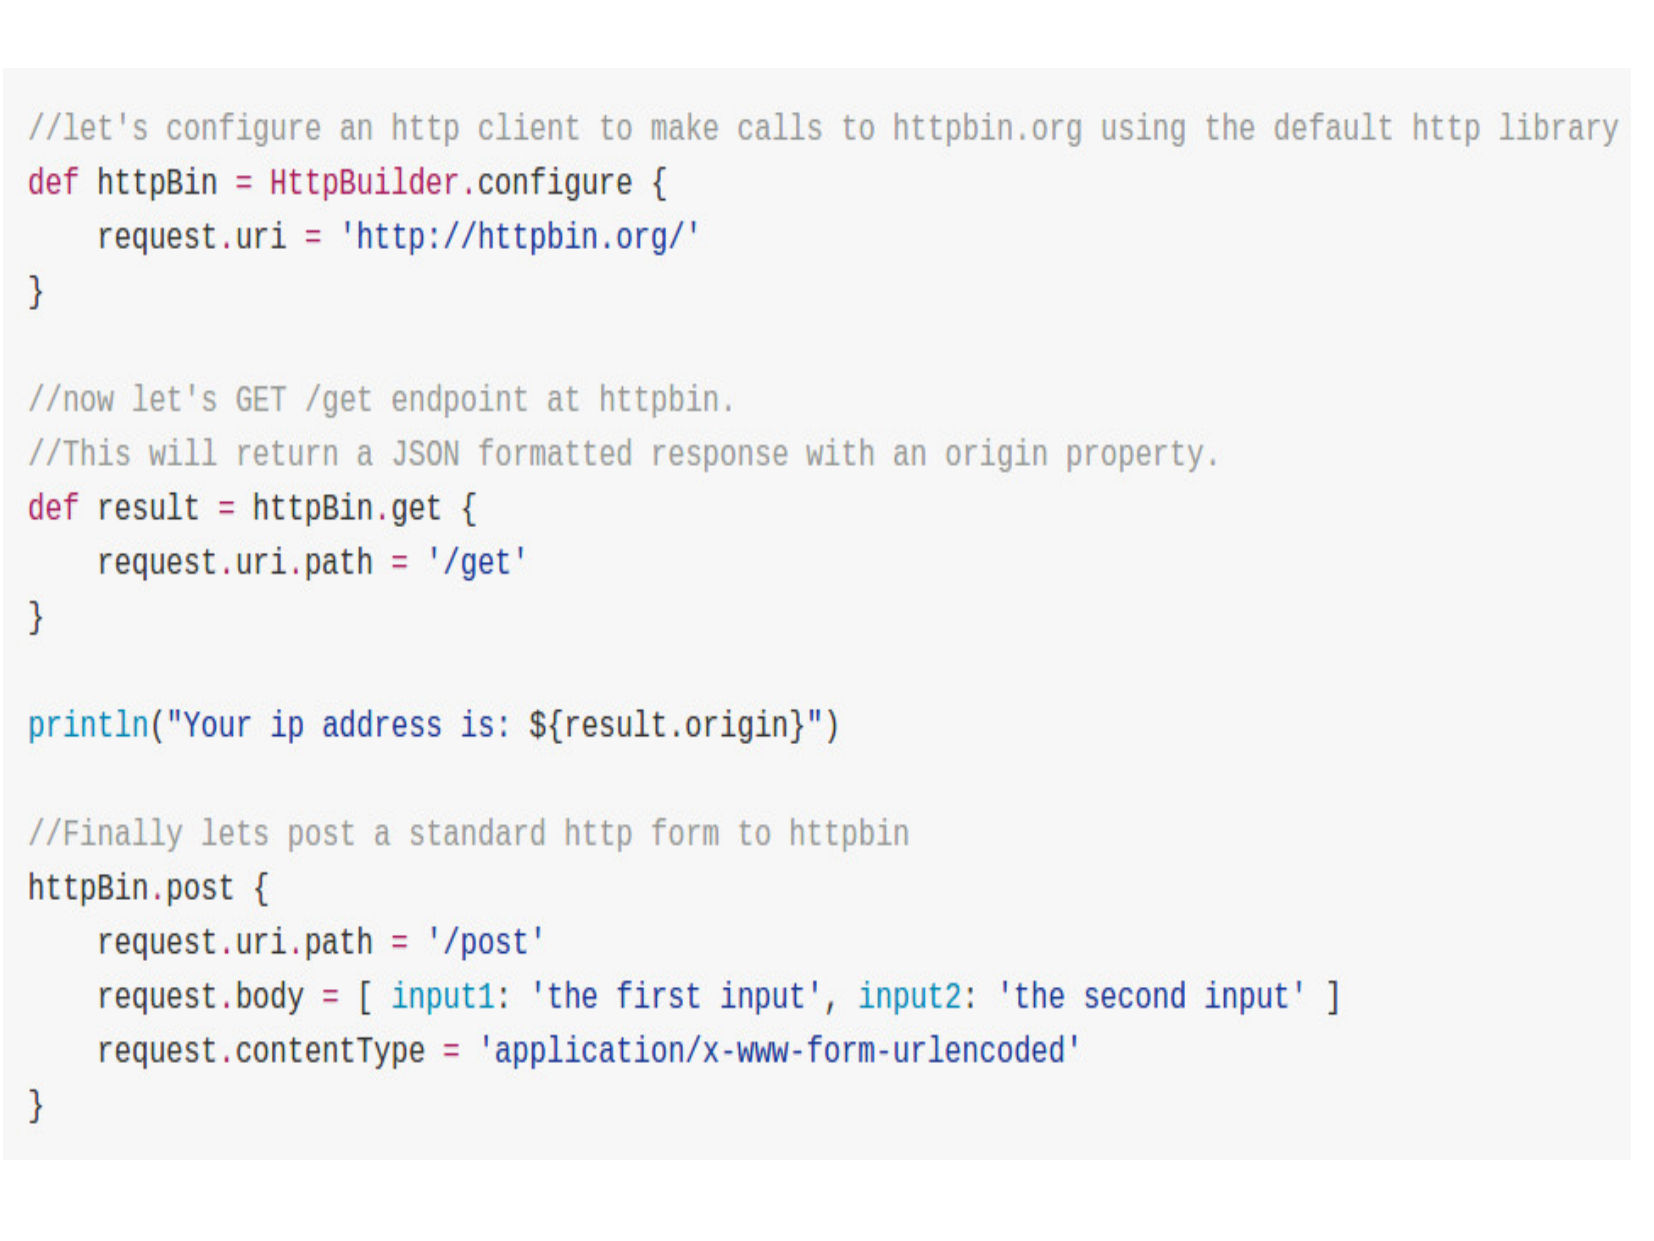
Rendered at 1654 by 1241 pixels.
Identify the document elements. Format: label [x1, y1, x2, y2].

picture [3, 68, 1631, 1160]
